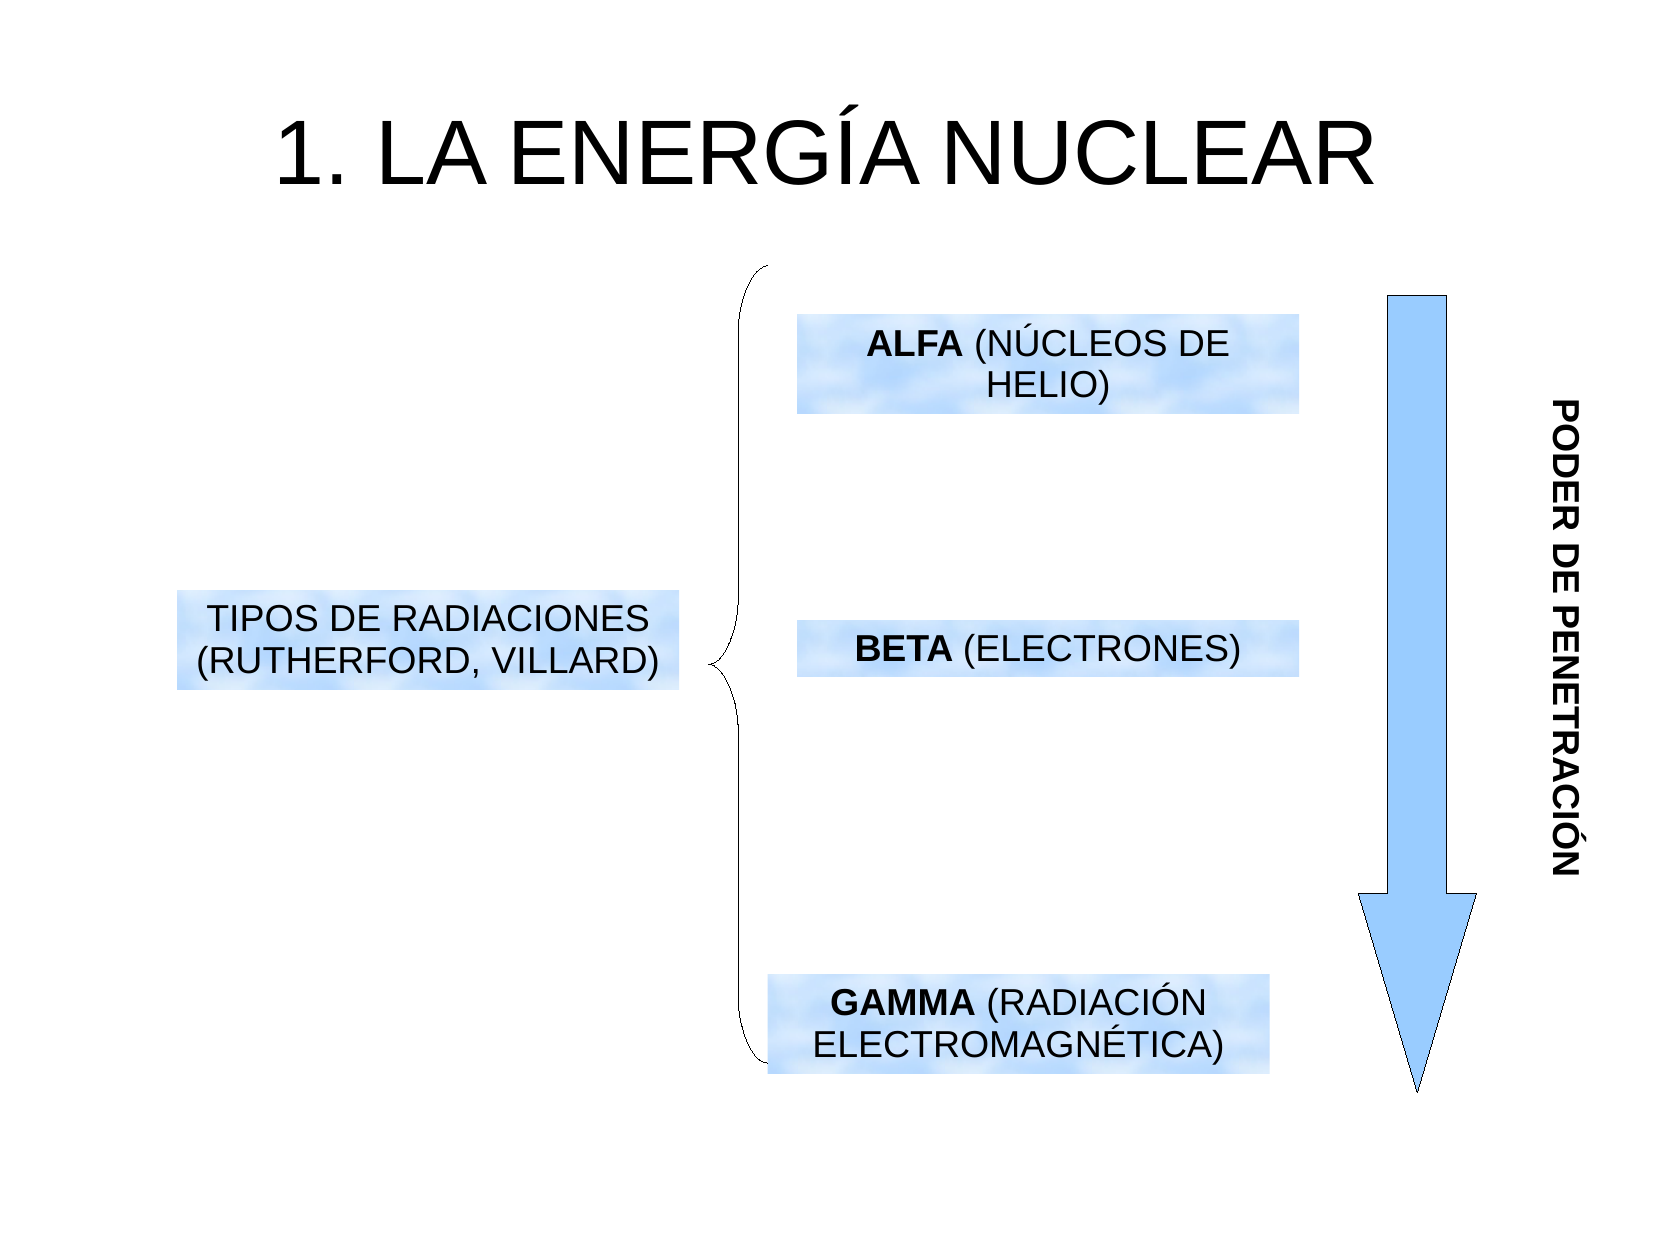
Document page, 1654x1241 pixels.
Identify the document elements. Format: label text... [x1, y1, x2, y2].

text_box BETA (ELECTRONES) [797, 620, 1300, 677]
text_box [1358, 295, 1477, 1093]
text_box GAMMA (RADIACIÓN ELECTROMAGNÉTICA) [767, 974, 1270, 1074]
text_box PODER DE PENETRACIÓN [1537, 383, 1595, 916]
text_box ALFA (NÚCLEOS DE HELIO) [797, 314, 1300, 414]
title 1. LA ENERGÍA NUCLEAR [82, 56, 1571, 250]
text_box TIPOS DE RADIACIONES (RUTHERFORD, VILLARD) [177, 590, 680, 690]
